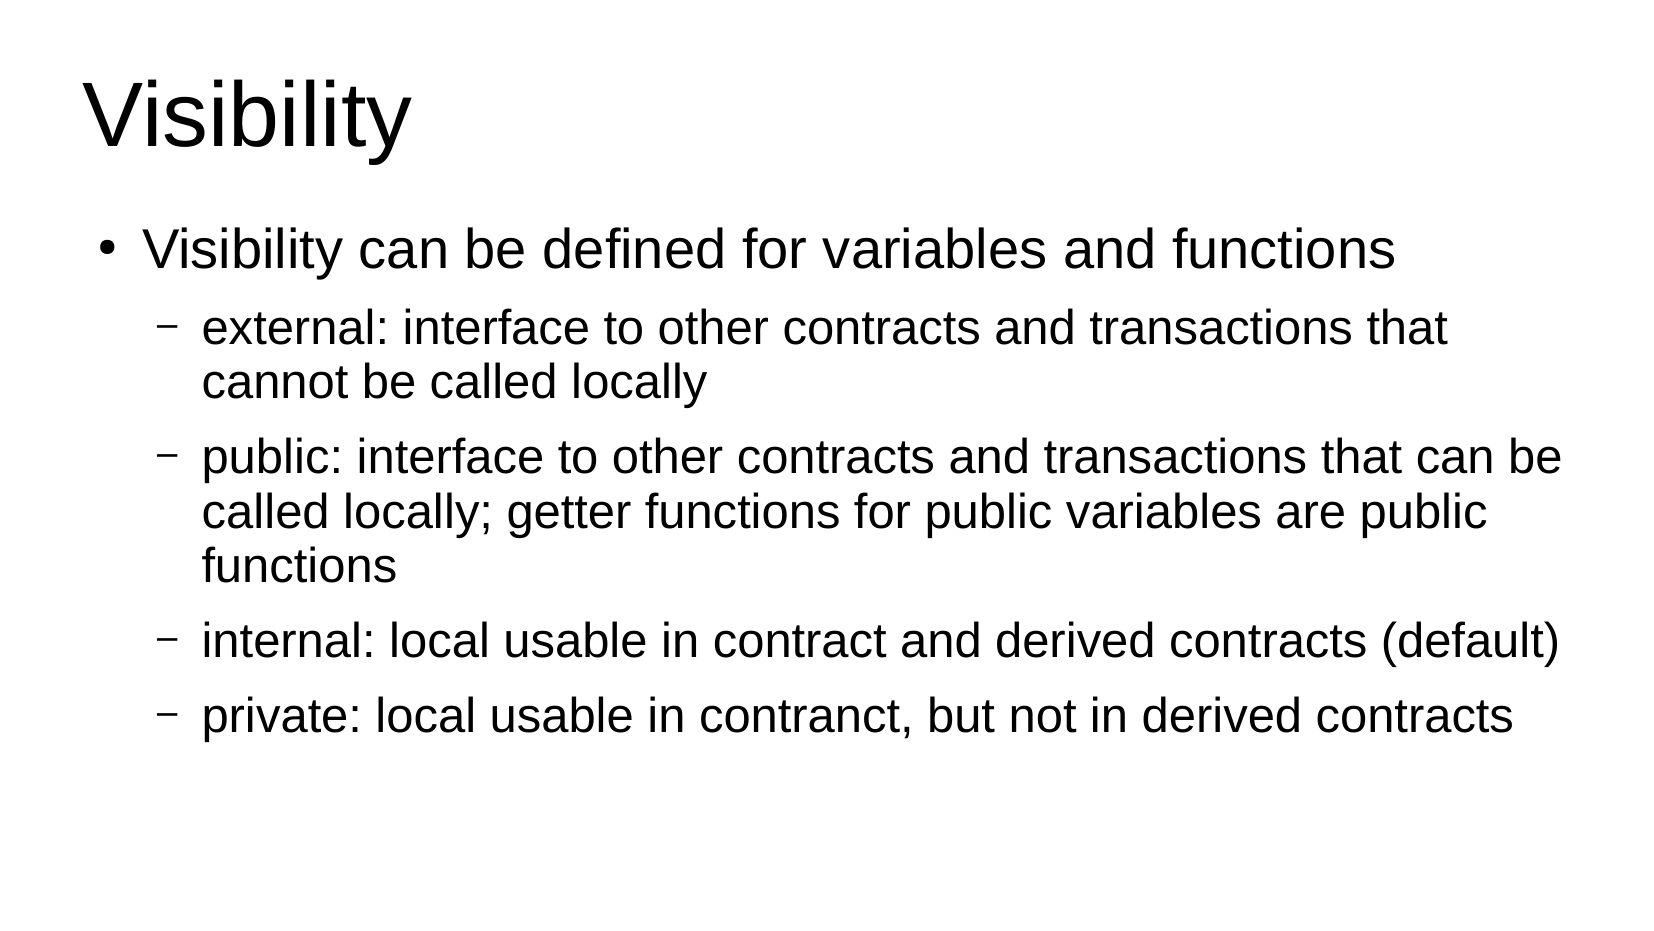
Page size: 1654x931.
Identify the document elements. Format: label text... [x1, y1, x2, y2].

list Visibility can be defined for variables and functions external: interface to other contracts and transactions that cannot be called locally public: interface to other contracts and transactions that can be called locally; getter functions for public variables are public functions internal: local usable in contract and derived contracts (default) private: local usable in contranct, but not in derived contracts [82, 217, 1571, 758]
title Visibility [82, 37, 1571, 193]
